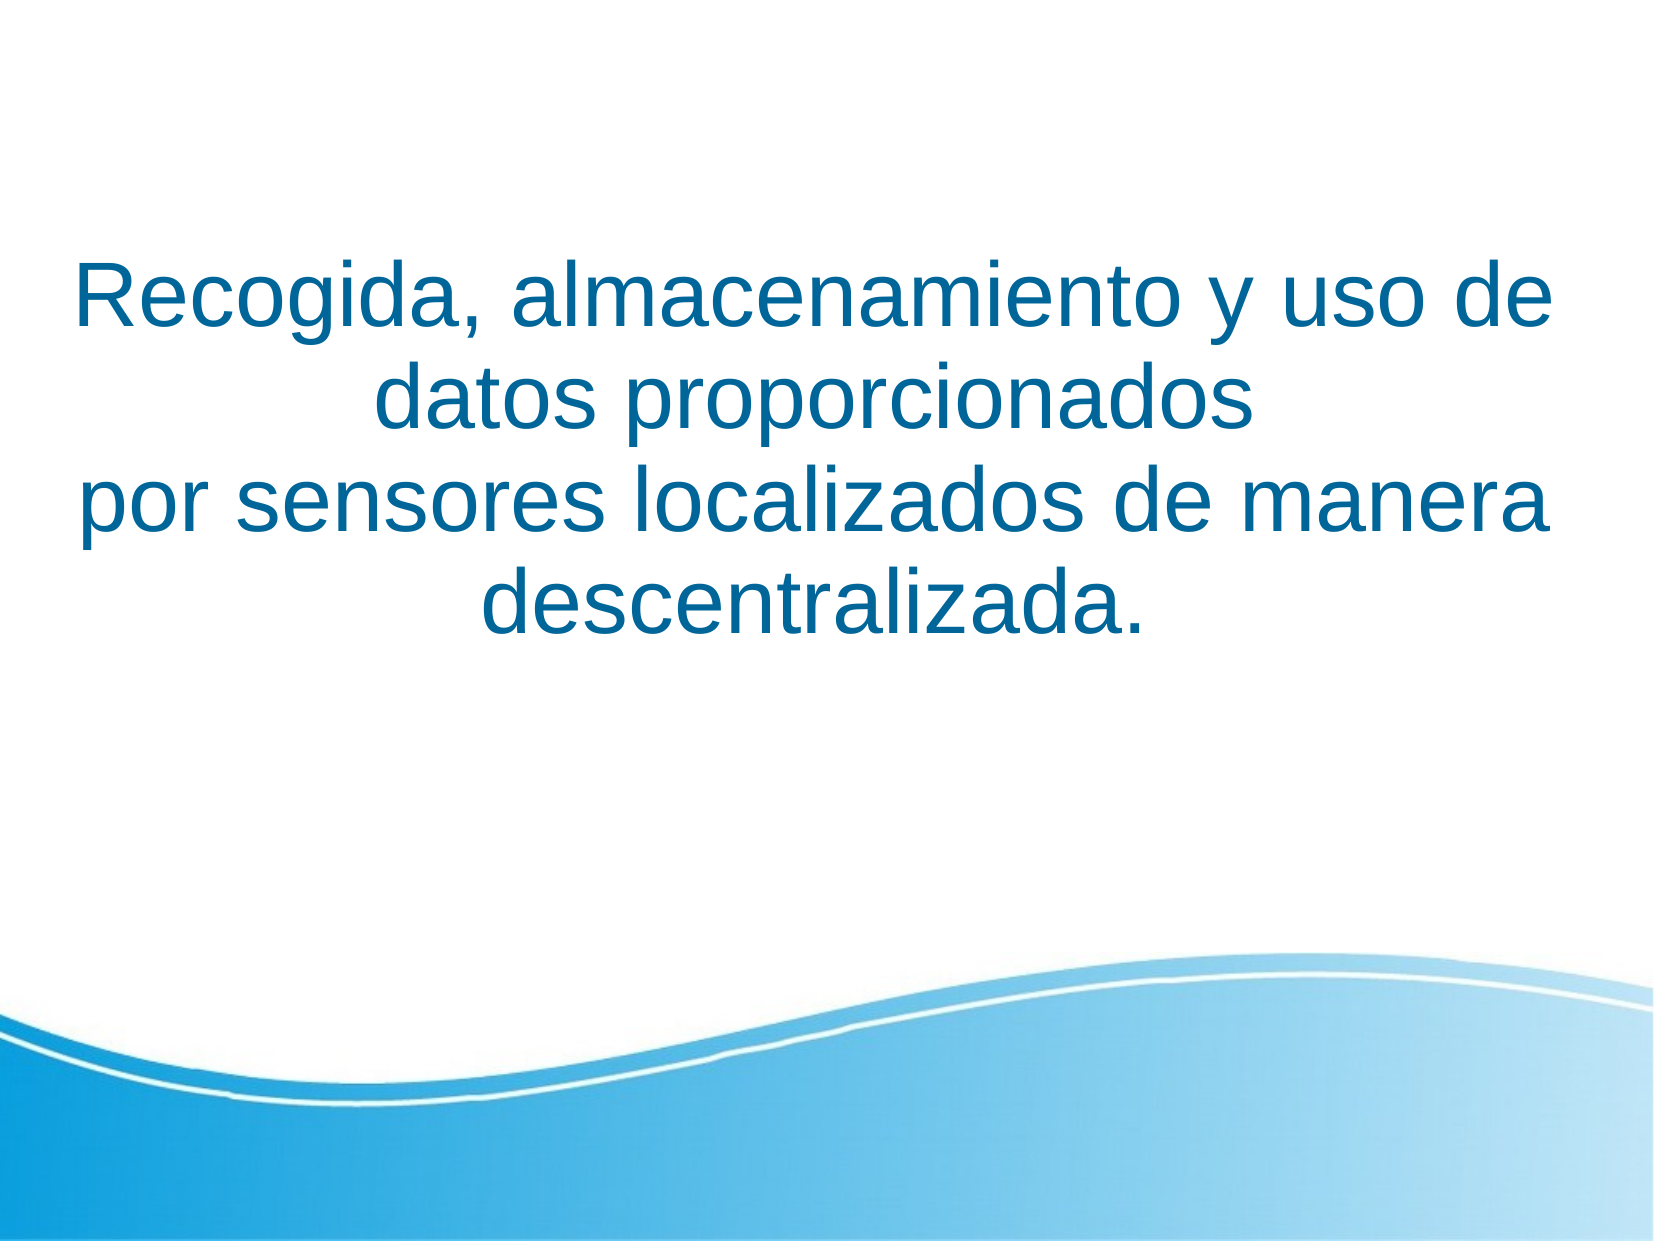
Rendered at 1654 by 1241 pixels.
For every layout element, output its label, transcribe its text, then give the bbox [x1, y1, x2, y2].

picture [0, 952, 1654, 1241]
title Recogida, almacenamiento y uso de datos proporcionados por sensores localizados de manera descentralizada. [70, 243, 1559, 756]
